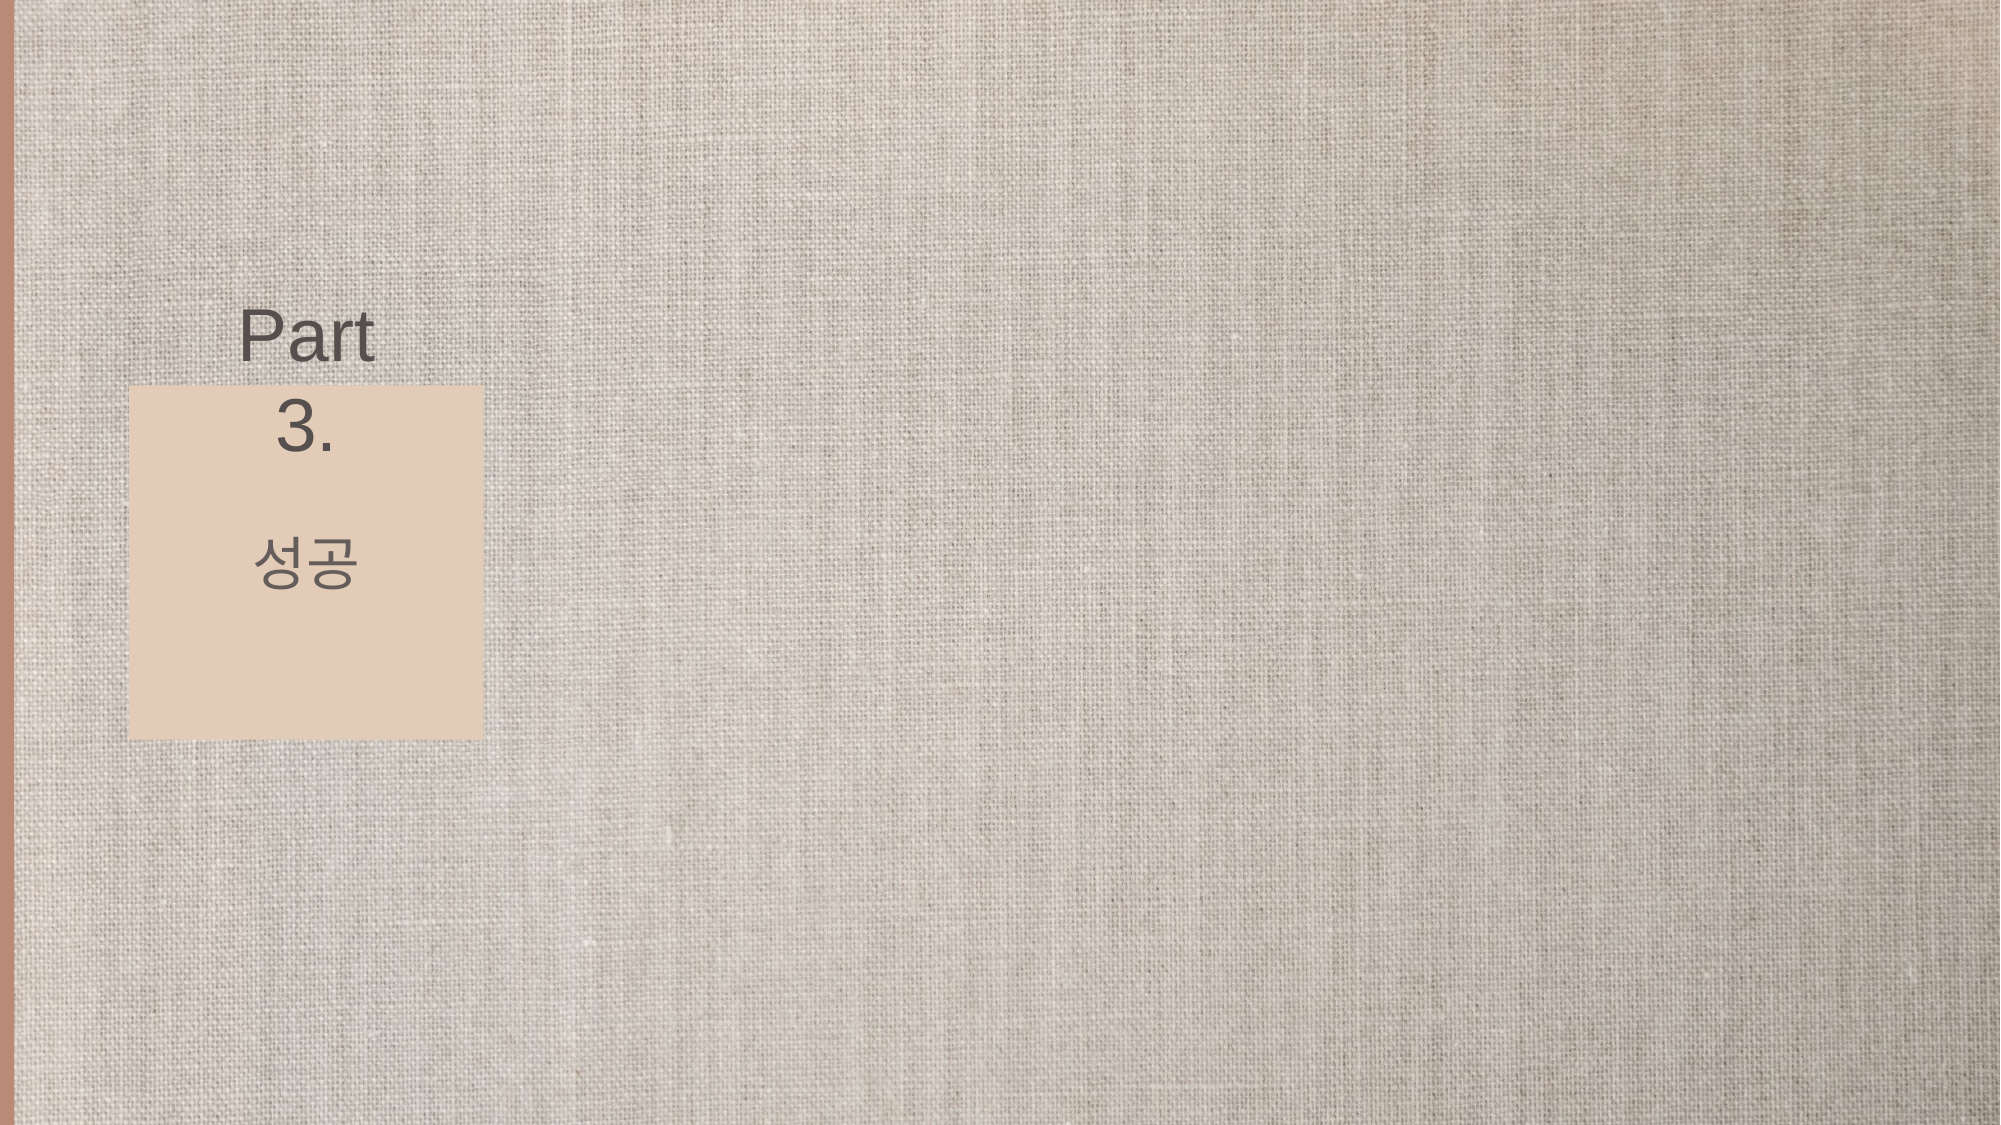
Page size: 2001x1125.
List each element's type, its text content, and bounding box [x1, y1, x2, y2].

text_box Part 3. [181, 279, 431, 475]
text_box [129, 385, 484, 740]
text_box 성공 [211, 519, 402, 605]
text_box [0, 0, 15, 1125]
picture [15, 0, 2000, 1125]
